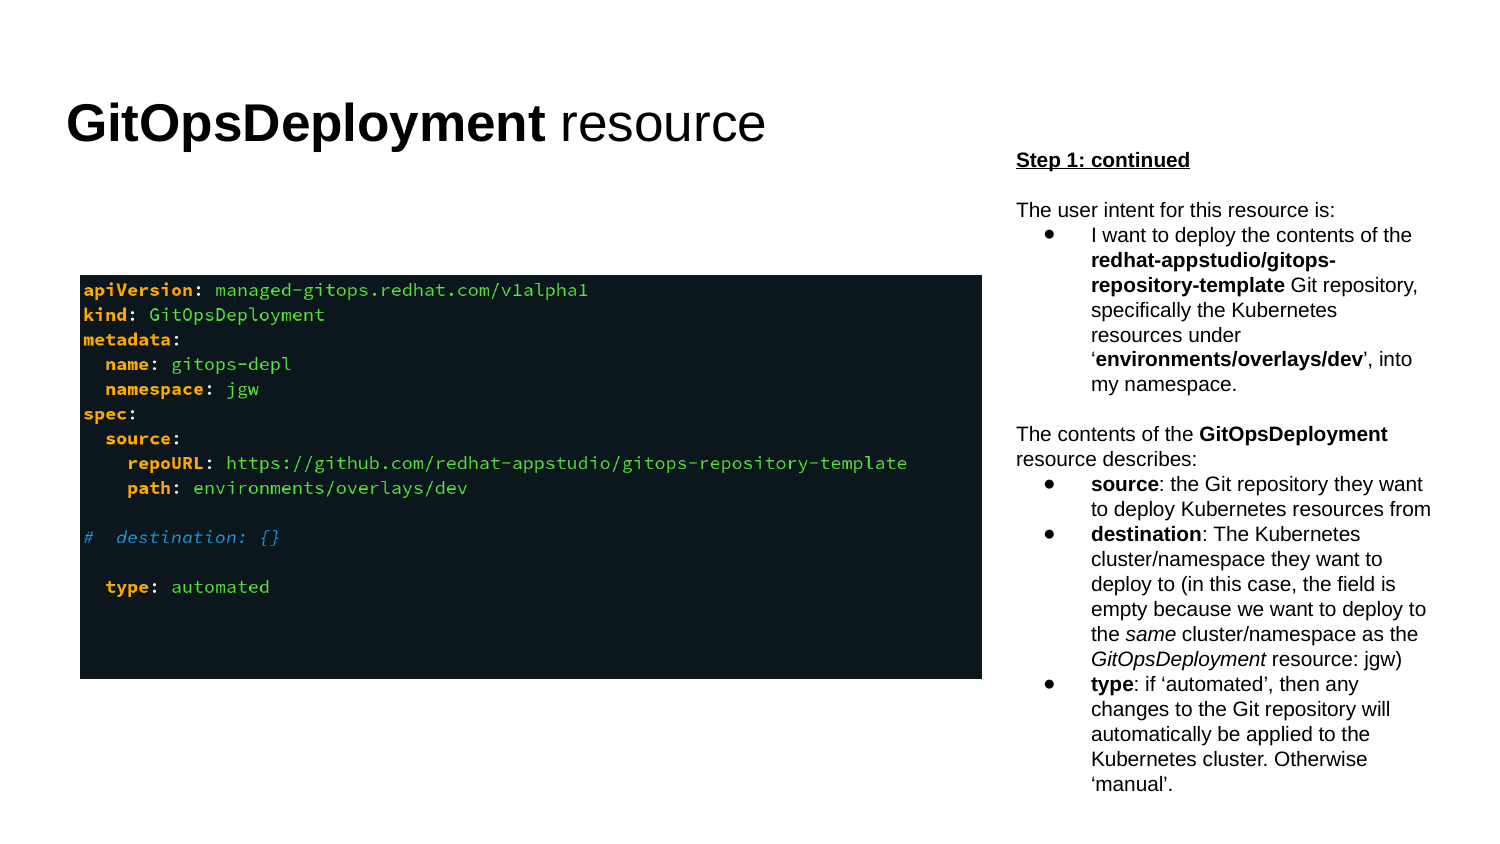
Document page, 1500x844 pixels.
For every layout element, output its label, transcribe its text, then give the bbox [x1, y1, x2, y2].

picture [80, 275, 982, 679]
text_box Step 1: continued The user intent for this resource is: I want to deploy the contents of the redhat-appstudio/gitops-repository-template Git repository, specifically the Kubernetes resources under ‘environments/overlays/dev’, into my namespace. The contents of the GitOpsDeployment resource describes: source: the Git repository they want to deploy Kubernetes resources from destination: The Kubernetes cluster/namespace they want to deploy to (in this case, the field is empty because we want to deploy to the same cluster/namespace as the GitOpsDeployment resource: jgw) type: if ‘automated’, then any changes to the Git repository will automatically be applied to the Kubernetes cluster. Otherwise ‘manual’. [1001, 131, 1449, 836]
title GitOpsDeployment resource [51, 72, 1449, 167]
